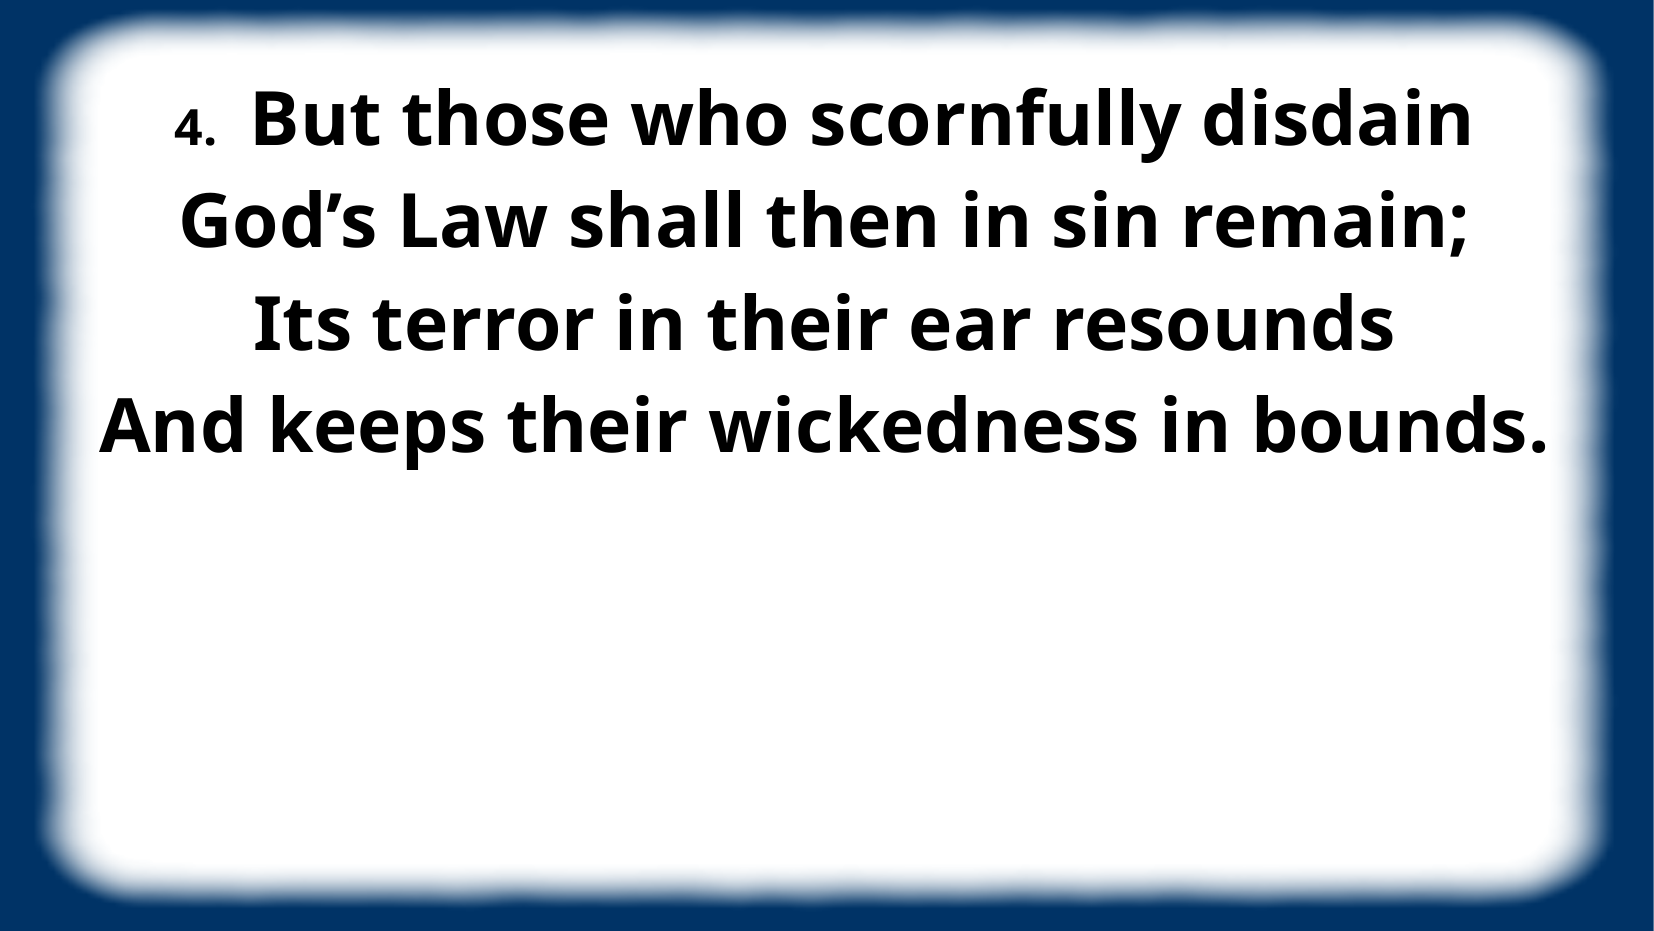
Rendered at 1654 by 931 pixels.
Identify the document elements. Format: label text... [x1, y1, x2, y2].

text_box 4. But those who scornfully disdain God’s Law shall then in sin remain; Its terror in their ear resounds And keeps their wickedness in bounds. [75, 57, 1576, 496]
picture [0, 0, 1654, 931]
